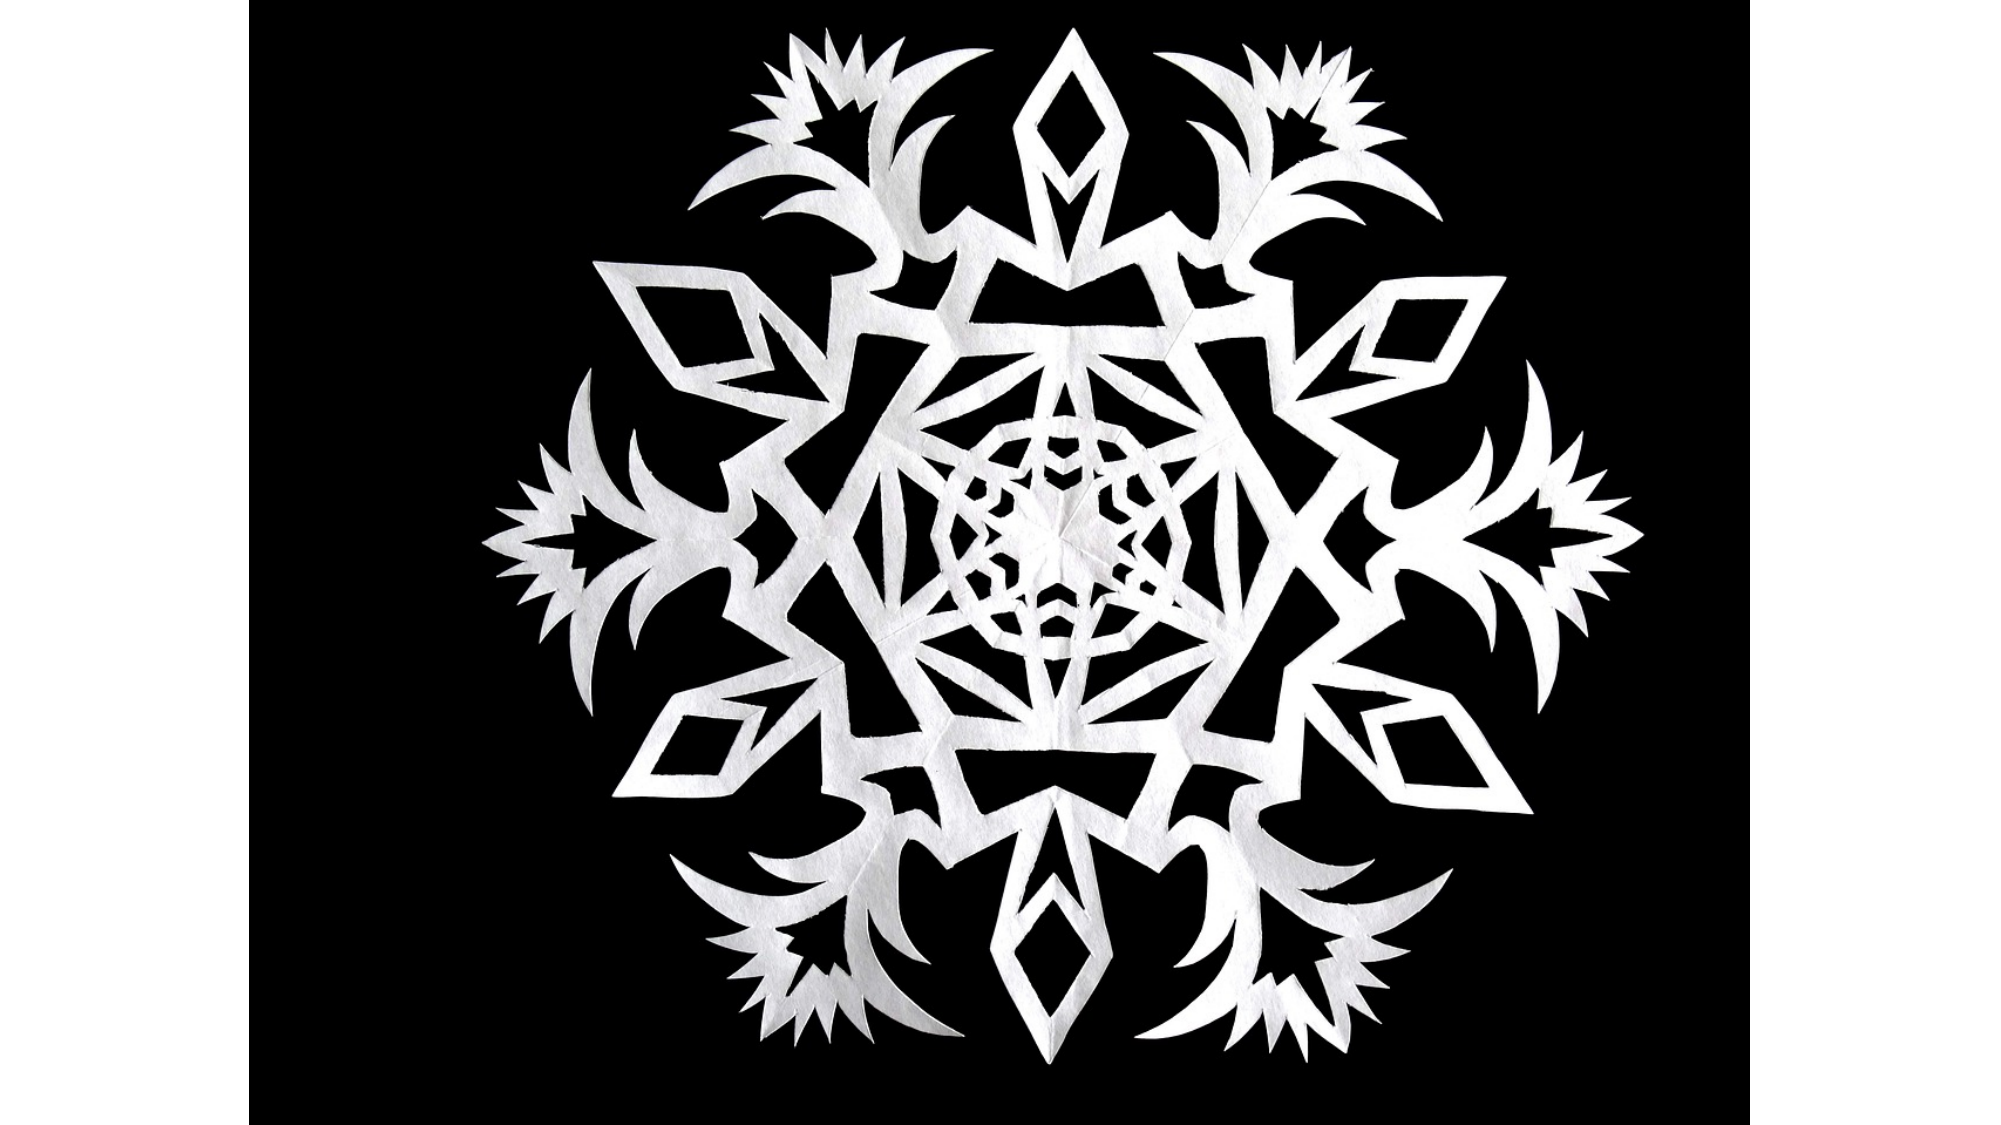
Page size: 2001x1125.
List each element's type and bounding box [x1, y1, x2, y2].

picture [249, 0, 1750, 1125]
